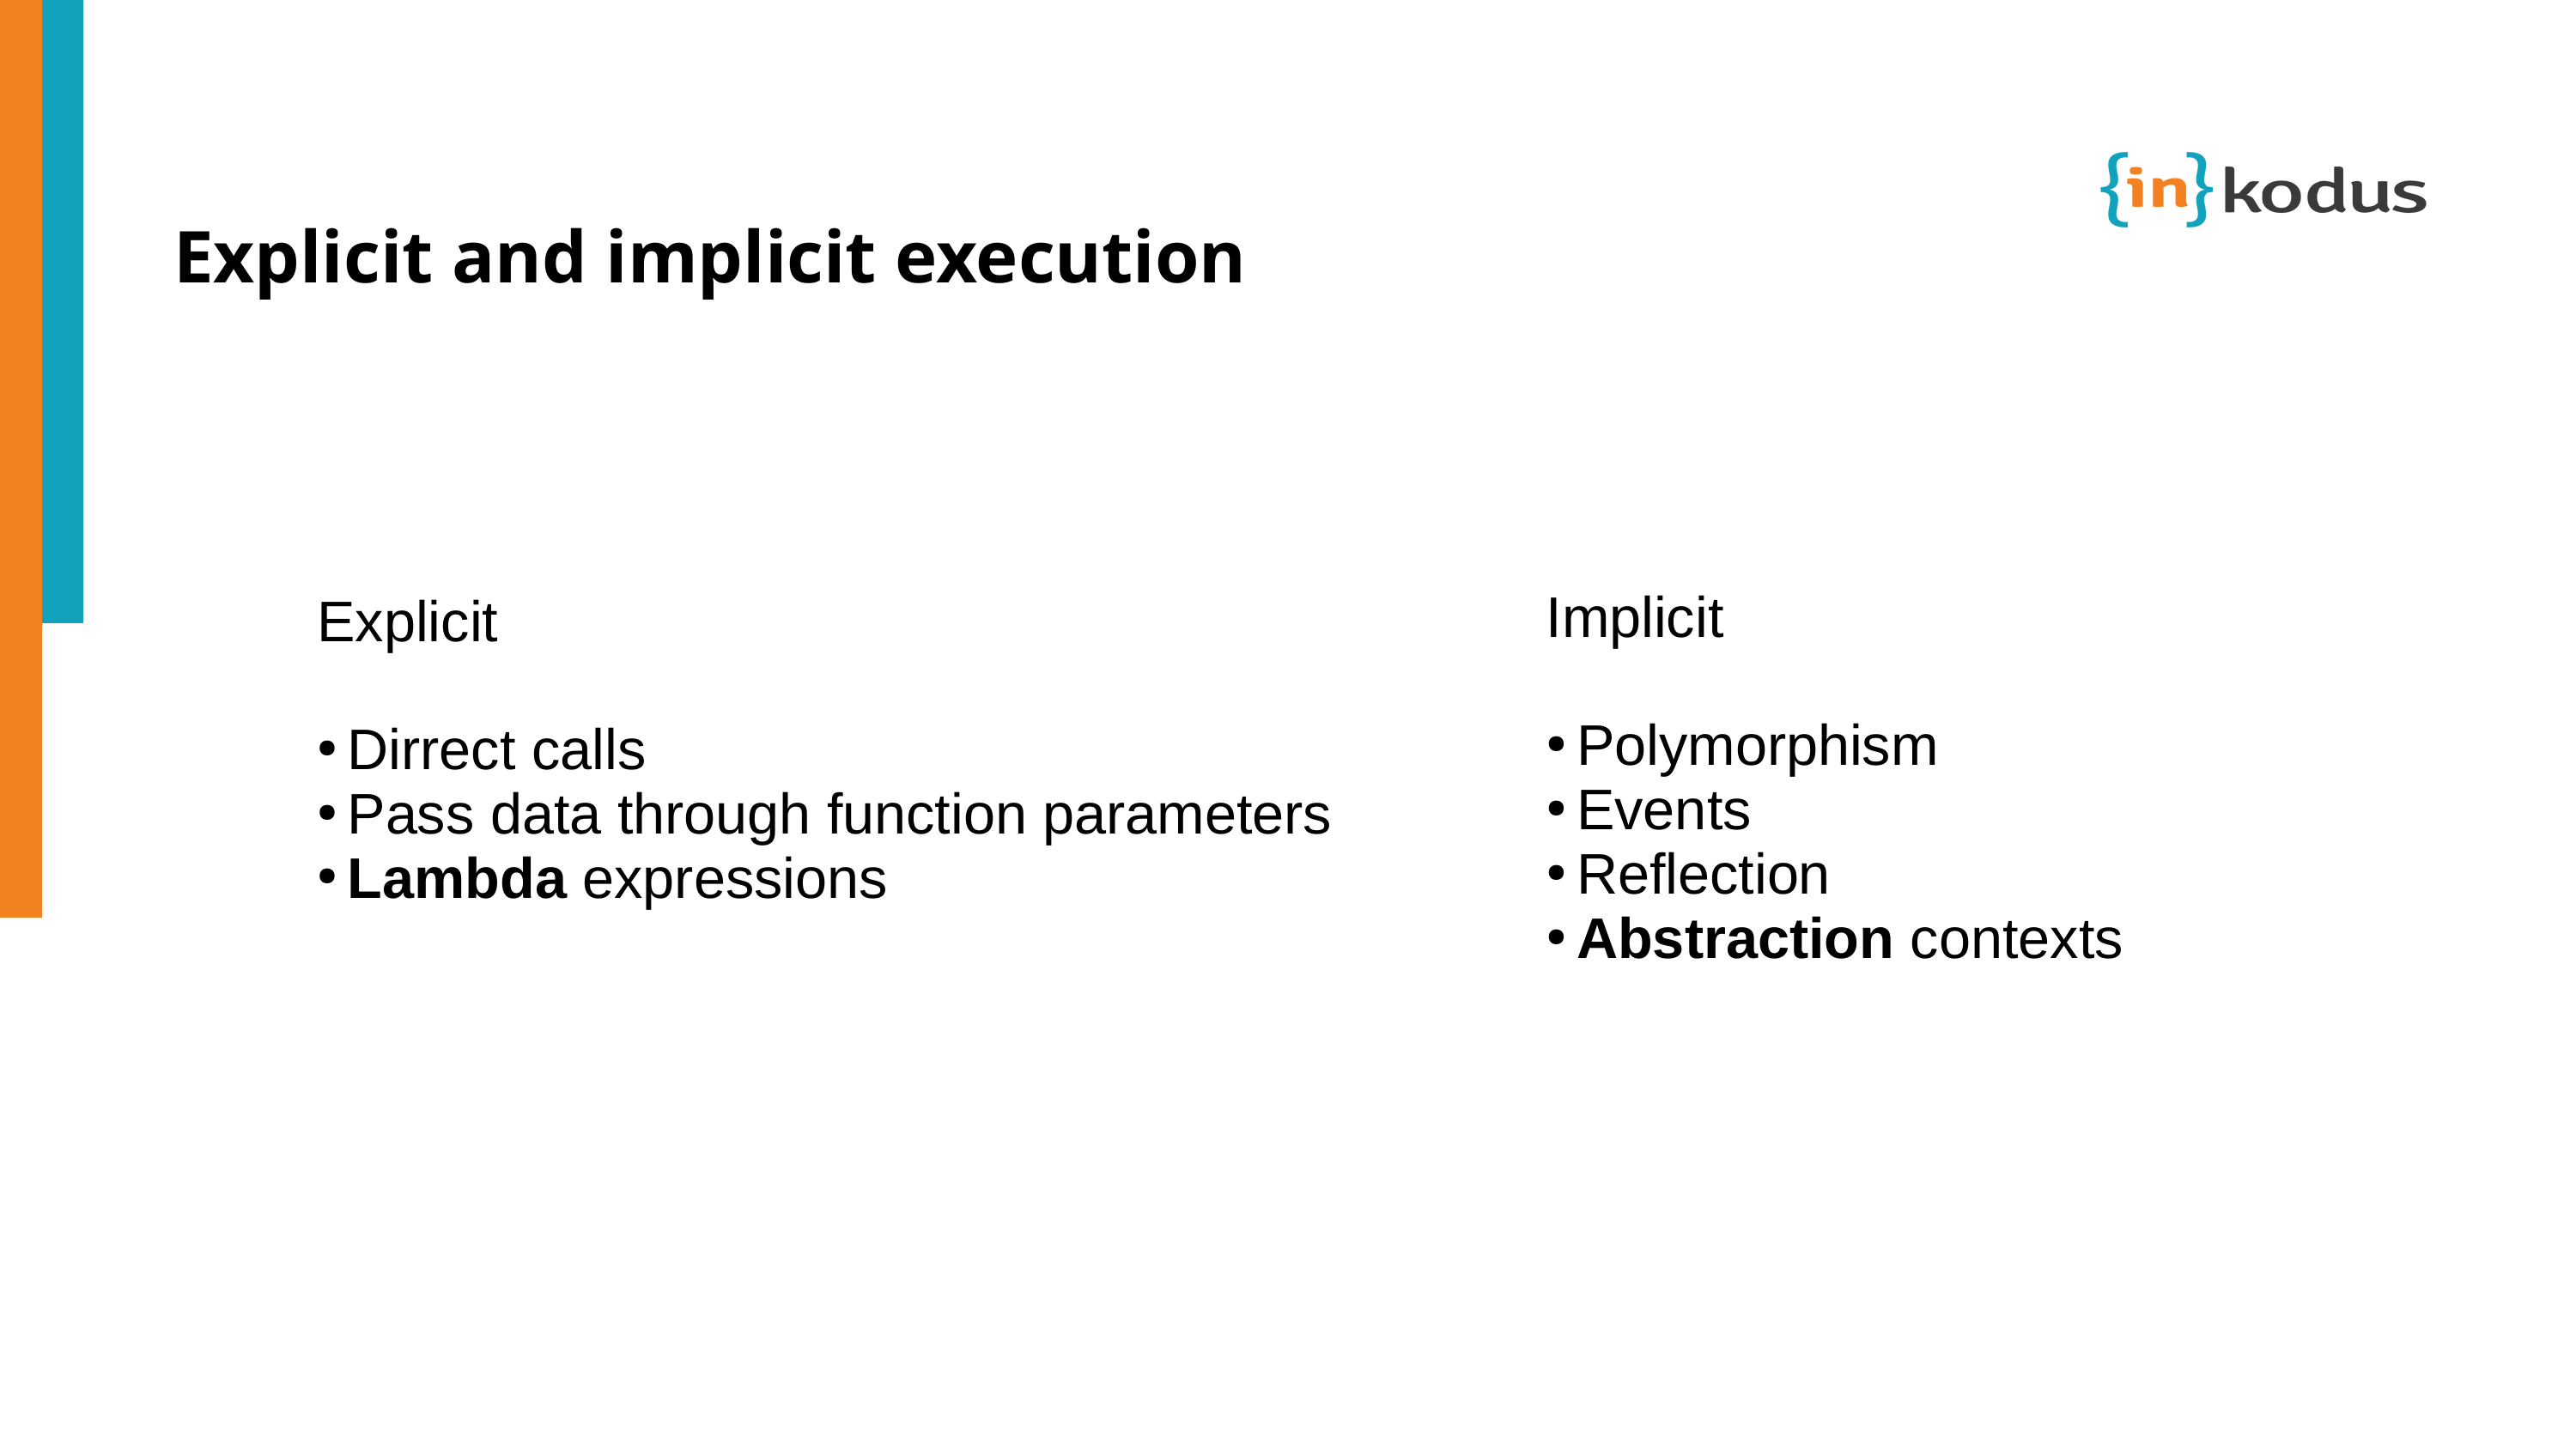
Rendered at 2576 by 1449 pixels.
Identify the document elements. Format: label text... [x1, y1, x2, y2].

text_box [2093, 144, 2432, 234]
text_box Implicit Polymorphism Events Reflection Abstraction contexts [1533, 579, 2155, 1065]
text_box Explicit and implicit execution [173, 197, 1705, 298]
text_box [0, 0, 83, 918]
text_box Explicit Dirrect calls Pass data through function parameters Lambda expressions [304, 583, 1348, 1046]
